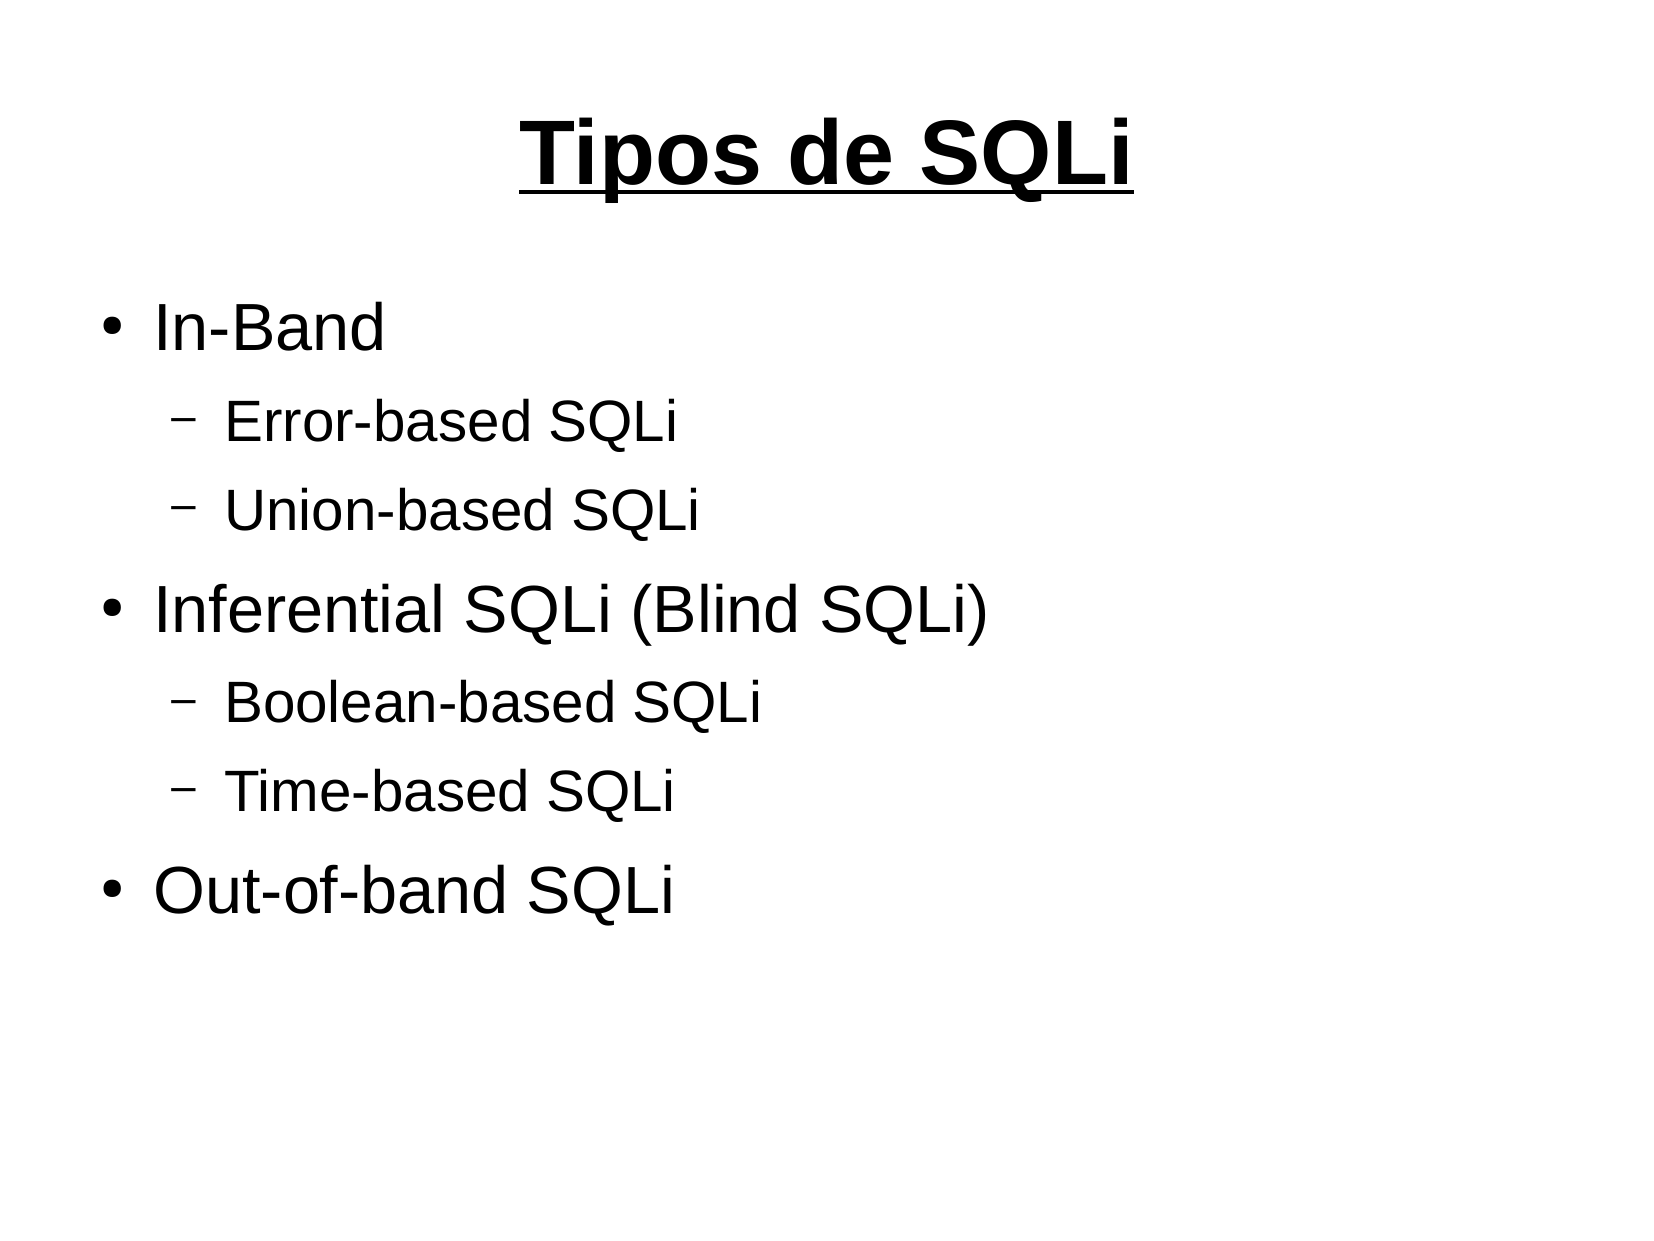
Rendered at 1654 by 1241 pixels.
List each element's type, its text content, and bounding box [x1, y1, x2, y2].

list In-Band Error-based SQLi Union-based SQLi Inferential SQLi (Blind SQLi) Boolean-based SQLi Time-based SQLi Out-of-band SQLi [82, 290, 1571, 1010]
title Tipos de SQLi [82, 49, 1571, 257]
